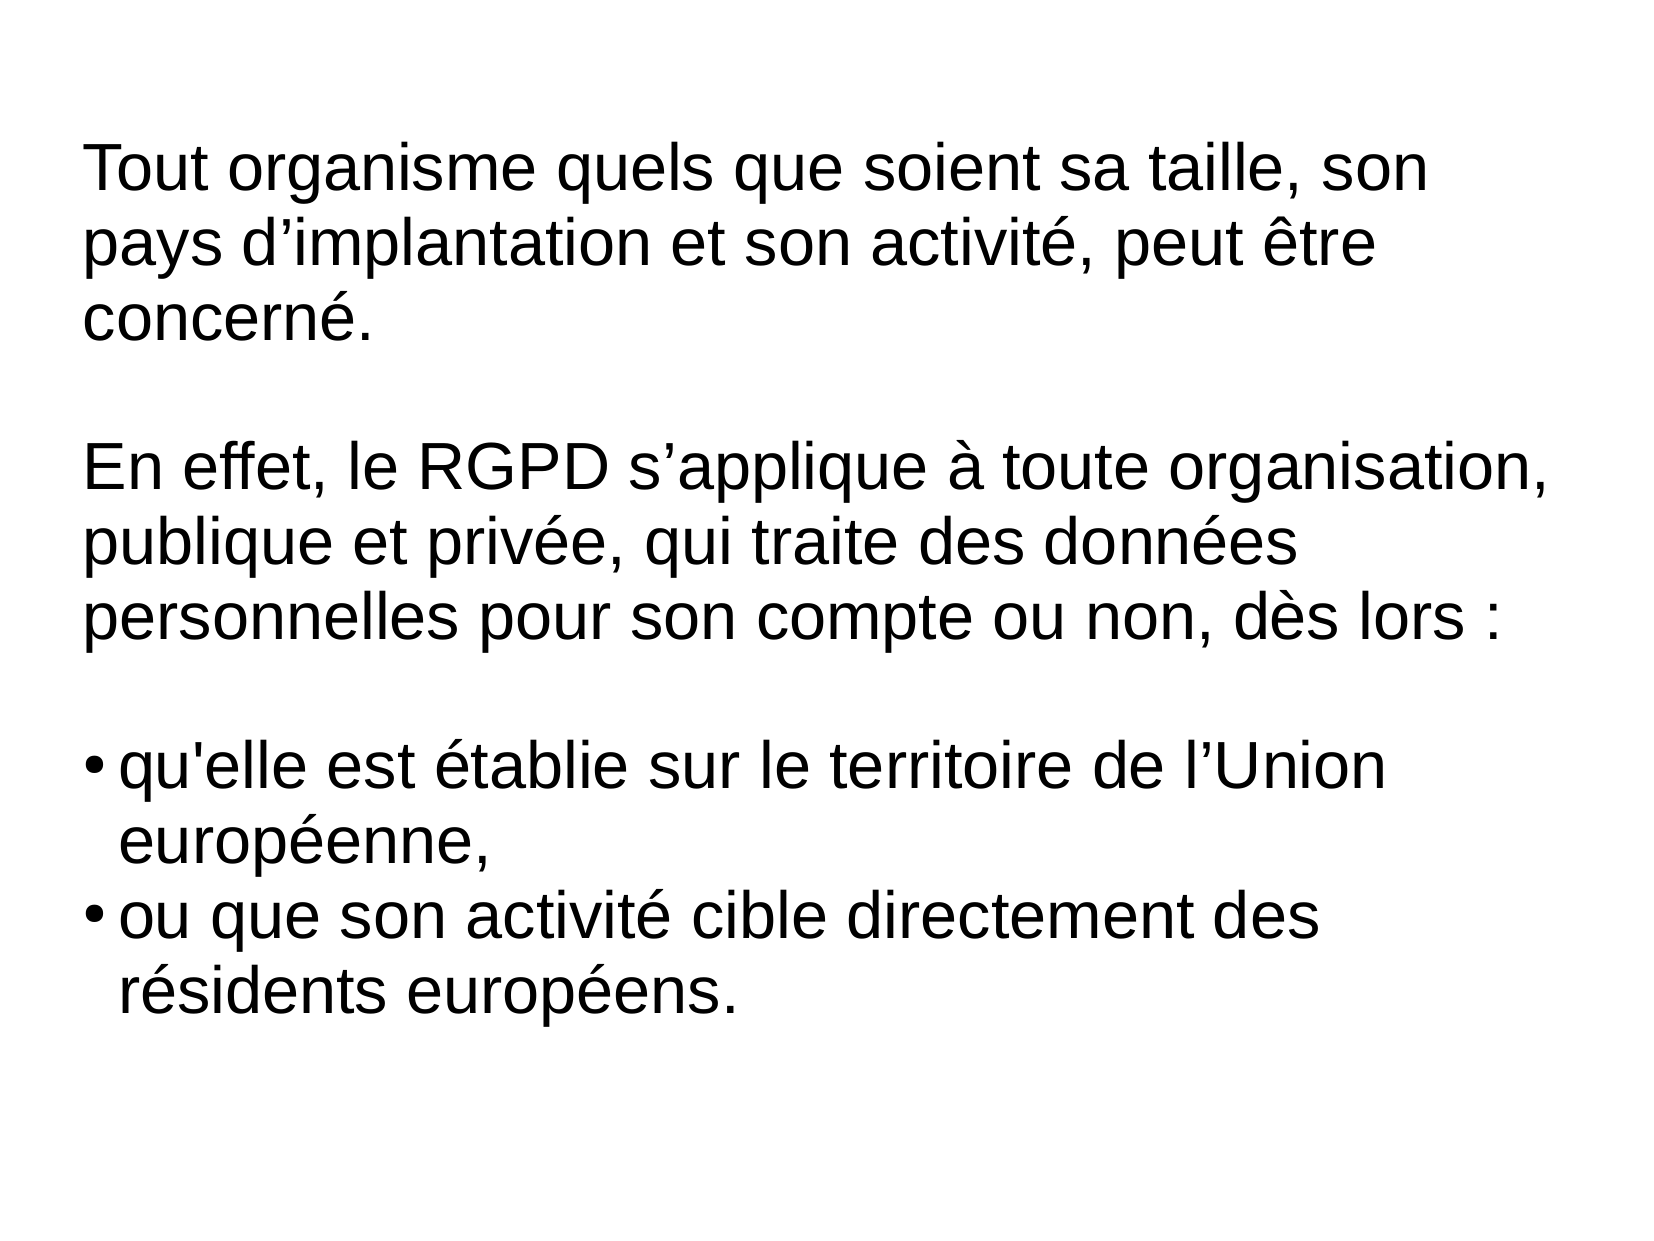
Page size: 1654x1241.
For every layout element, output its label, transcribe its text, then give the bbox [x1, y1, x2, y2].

subtitle Tout organisme quels que soient sa taille, son pays d’implantation et son activité, peut être concerné. En effet, le RGPD s’applique à toute organisation, publique et privée, qui traite des données personnelles pour son compte ou non, dès lors : qu'elle est établie sur le territoire de l’Union européenne, ou que son activité cible directement des résidents européens. [82, 49, 1571, 1109]
